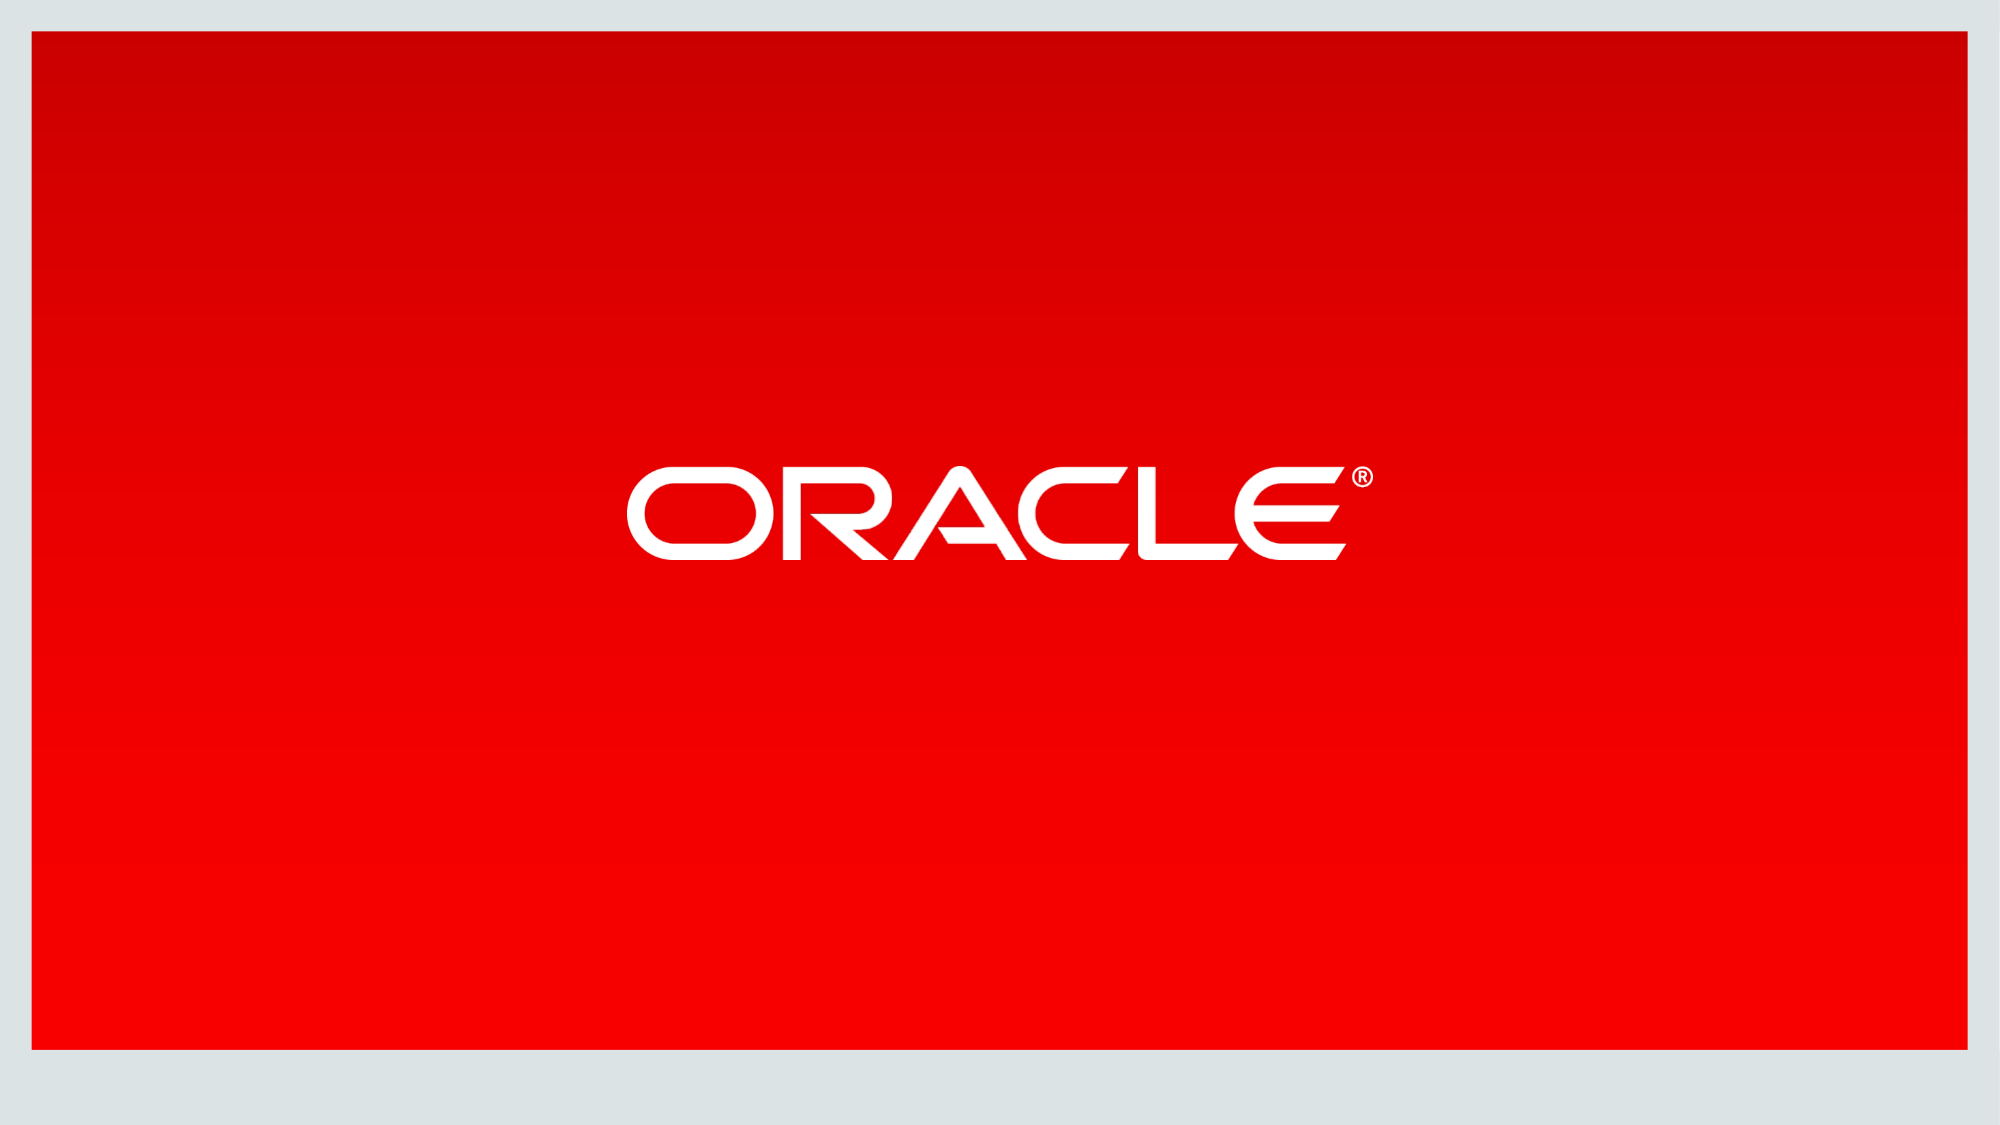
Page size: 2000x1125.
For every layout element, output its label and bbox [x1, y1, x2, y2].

picture [32, 32, 1967, 1049]
